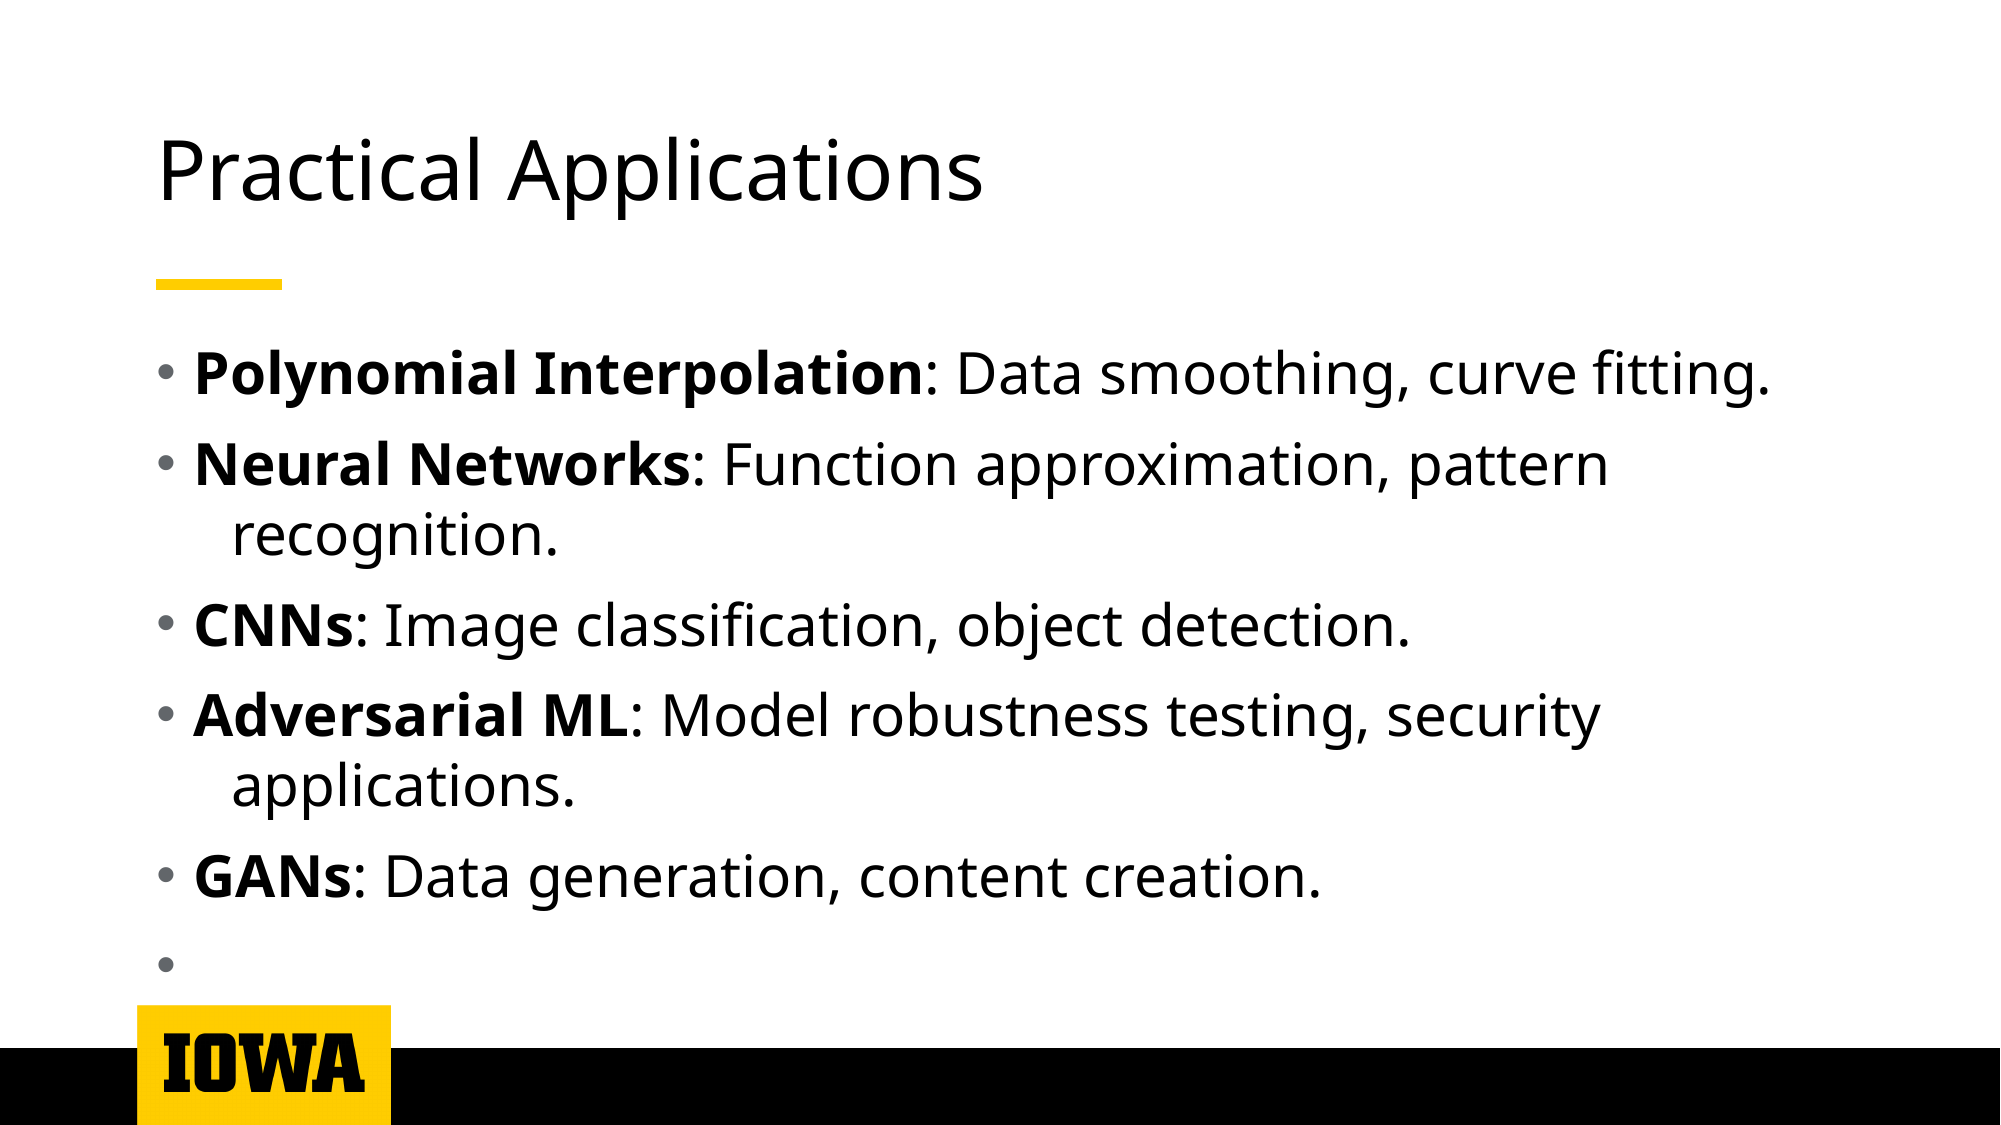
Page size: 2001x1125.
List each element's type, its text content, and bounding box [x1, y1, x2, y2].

list Polynomial Interpolation: Data smoothing, curve fitting. Neural Networks: Function approximation, pattern recognition. CNNs: Image classification, object detection. Adversarial ML: Model robustness testing, security applications. GANs: Data generation, content creation. [156, 336, 1844, 976]
title Practical Applications [156, 63, 1844, 283]
